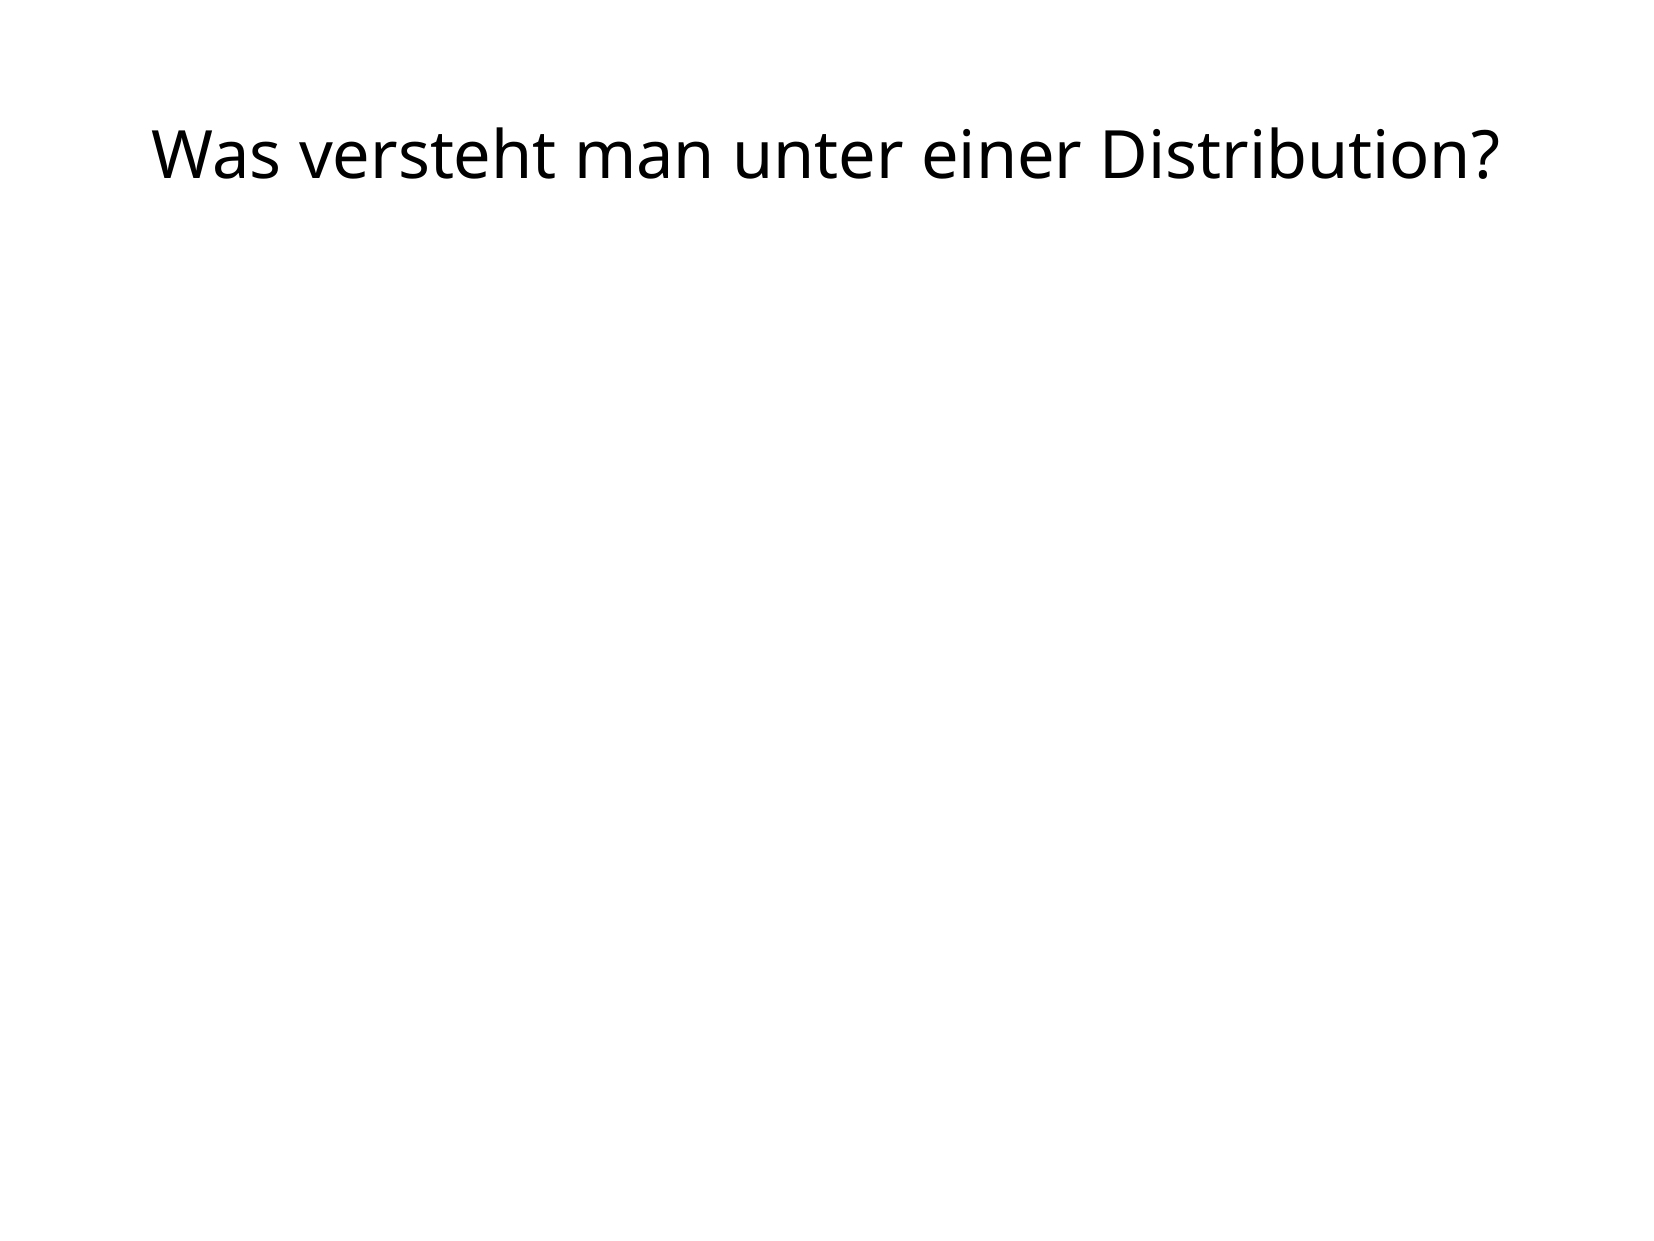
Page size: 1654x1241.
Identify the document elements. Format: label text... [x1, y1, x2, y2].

title Was versteht man unter einer Distribution? [82, 49, 1571, 257]
